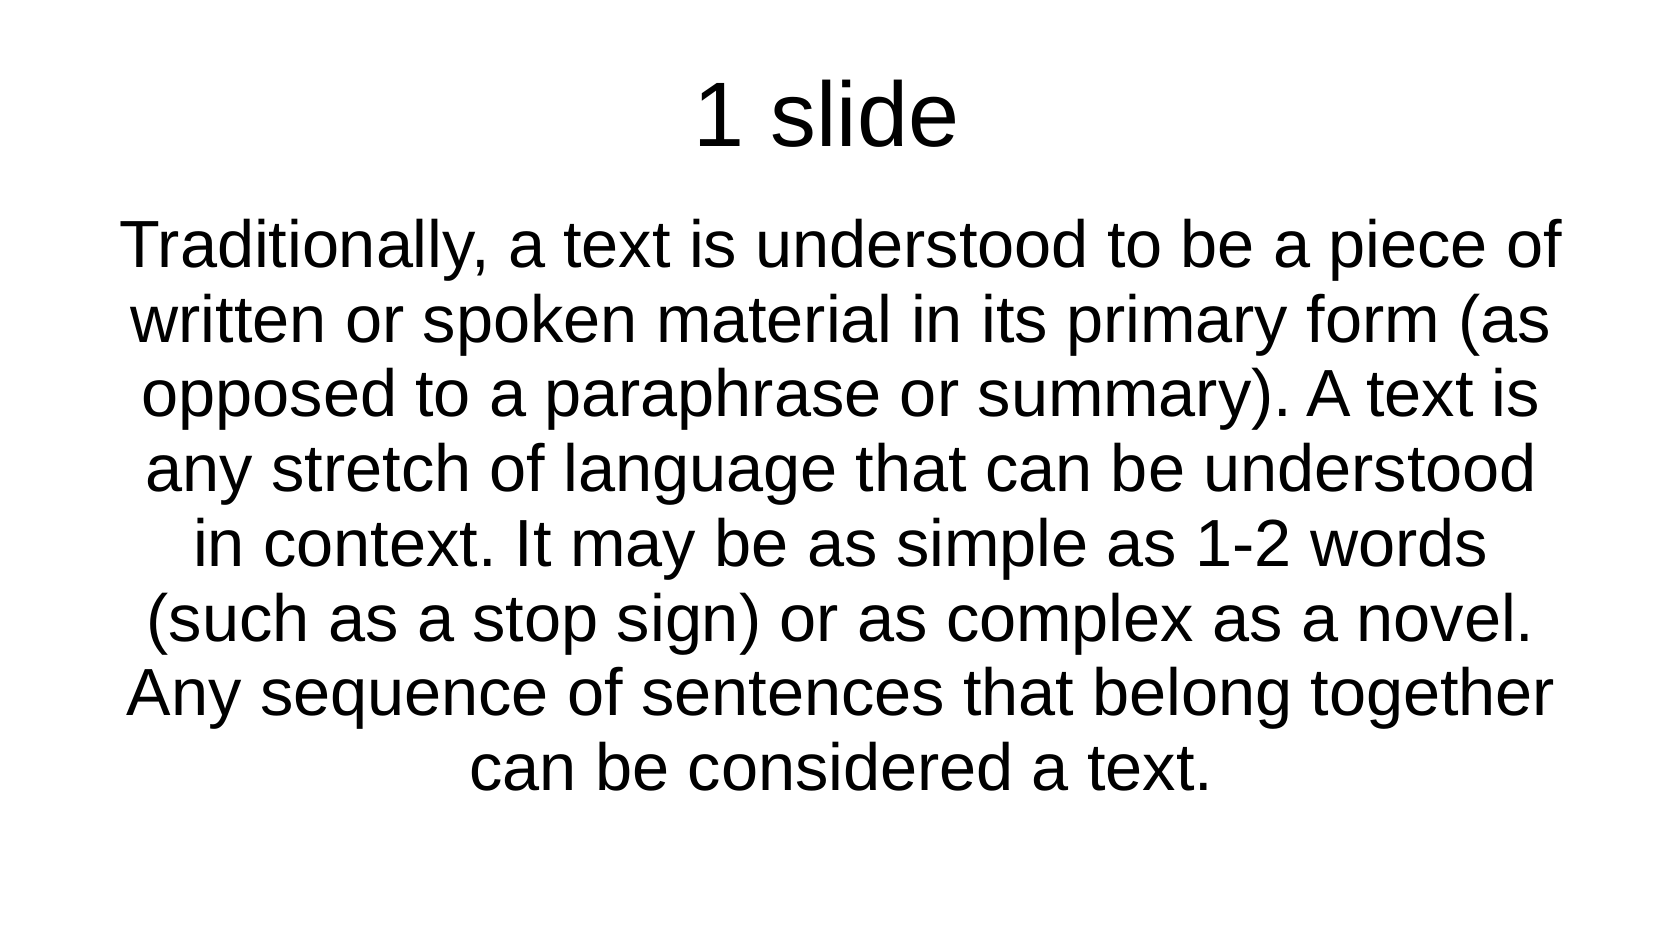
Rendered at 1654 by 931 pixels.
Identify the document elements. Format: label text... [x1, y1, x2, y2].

title 1 slide [82, 37, 1571, 193]
subtitle Traditionally, a text is understood to be a piece of written or spoken material in its primary form (as opposed to a paraphrase or summary). A text is any stretch of language that can be understood in context. It may be as simple as 1-2 words (such as a stop sign) or as complex as a novel. Any sequence of sentences that belong together can be considered a text. [112, 206, 1571, 931]
